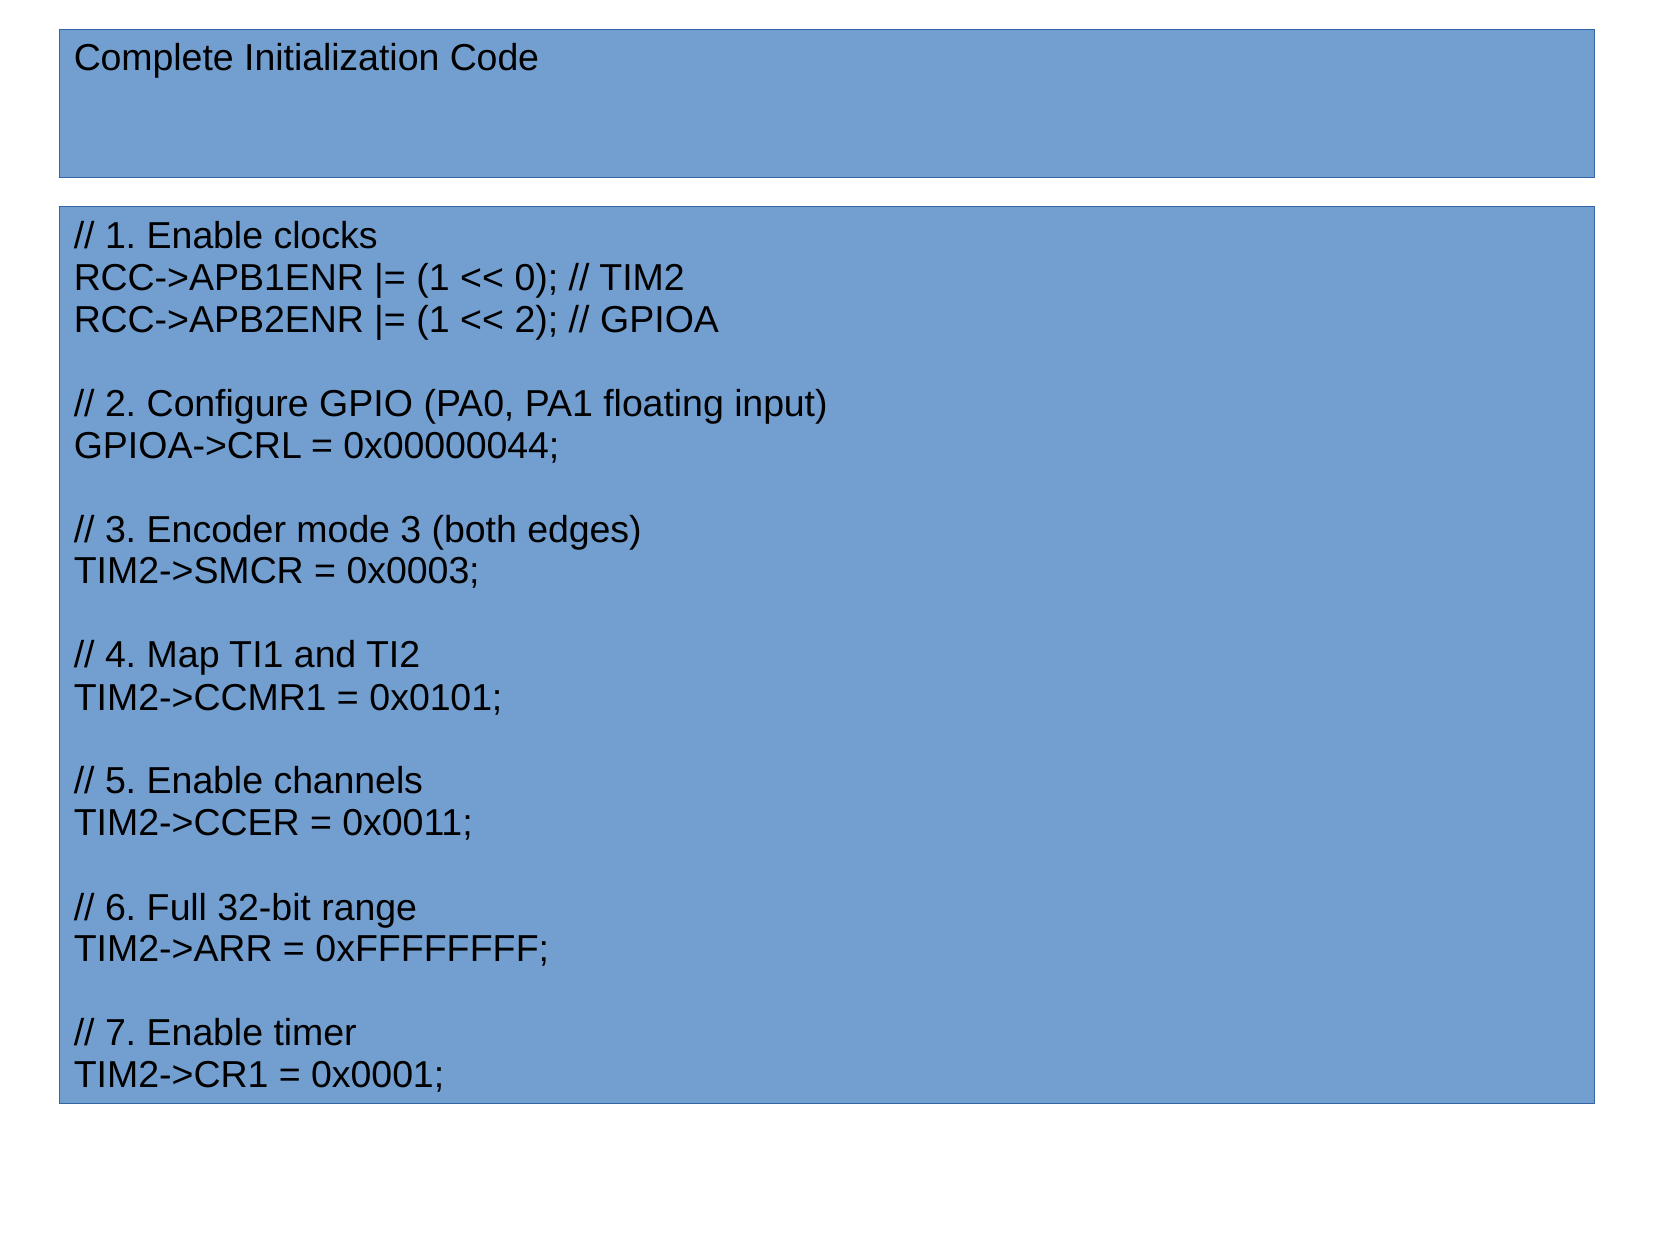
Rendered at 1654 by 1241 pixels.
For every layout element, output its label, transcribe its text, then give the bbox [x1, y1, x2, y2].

text_box Complete Initialization Code [59, 29, 1595, 178]
text_box // 1. Enable clocks RCC->APB1ENR |= (1 << 0); // TIM2 RCC->APB2ENR |= (1 << 2); // GPIOA // 2. Configure GPIO (PA0, PA1 floating input) GPIOA->CRL = 0x00000044; // 3. Encoder mode 3 (both edges) TIM2->SMCR = 0x0003; // 4. Map TI1 and TI2 TIM2->CCMR1 = 0x0101; // 5. Enable channels TIM2->CCER = 0x0011; // 6. Full 32-bit range TIM2->ARR = 0xFFFFFFFF; // 7. Enable timer TIM2->CR1 = 0x0001; [59, 206, 1595, 1093]
